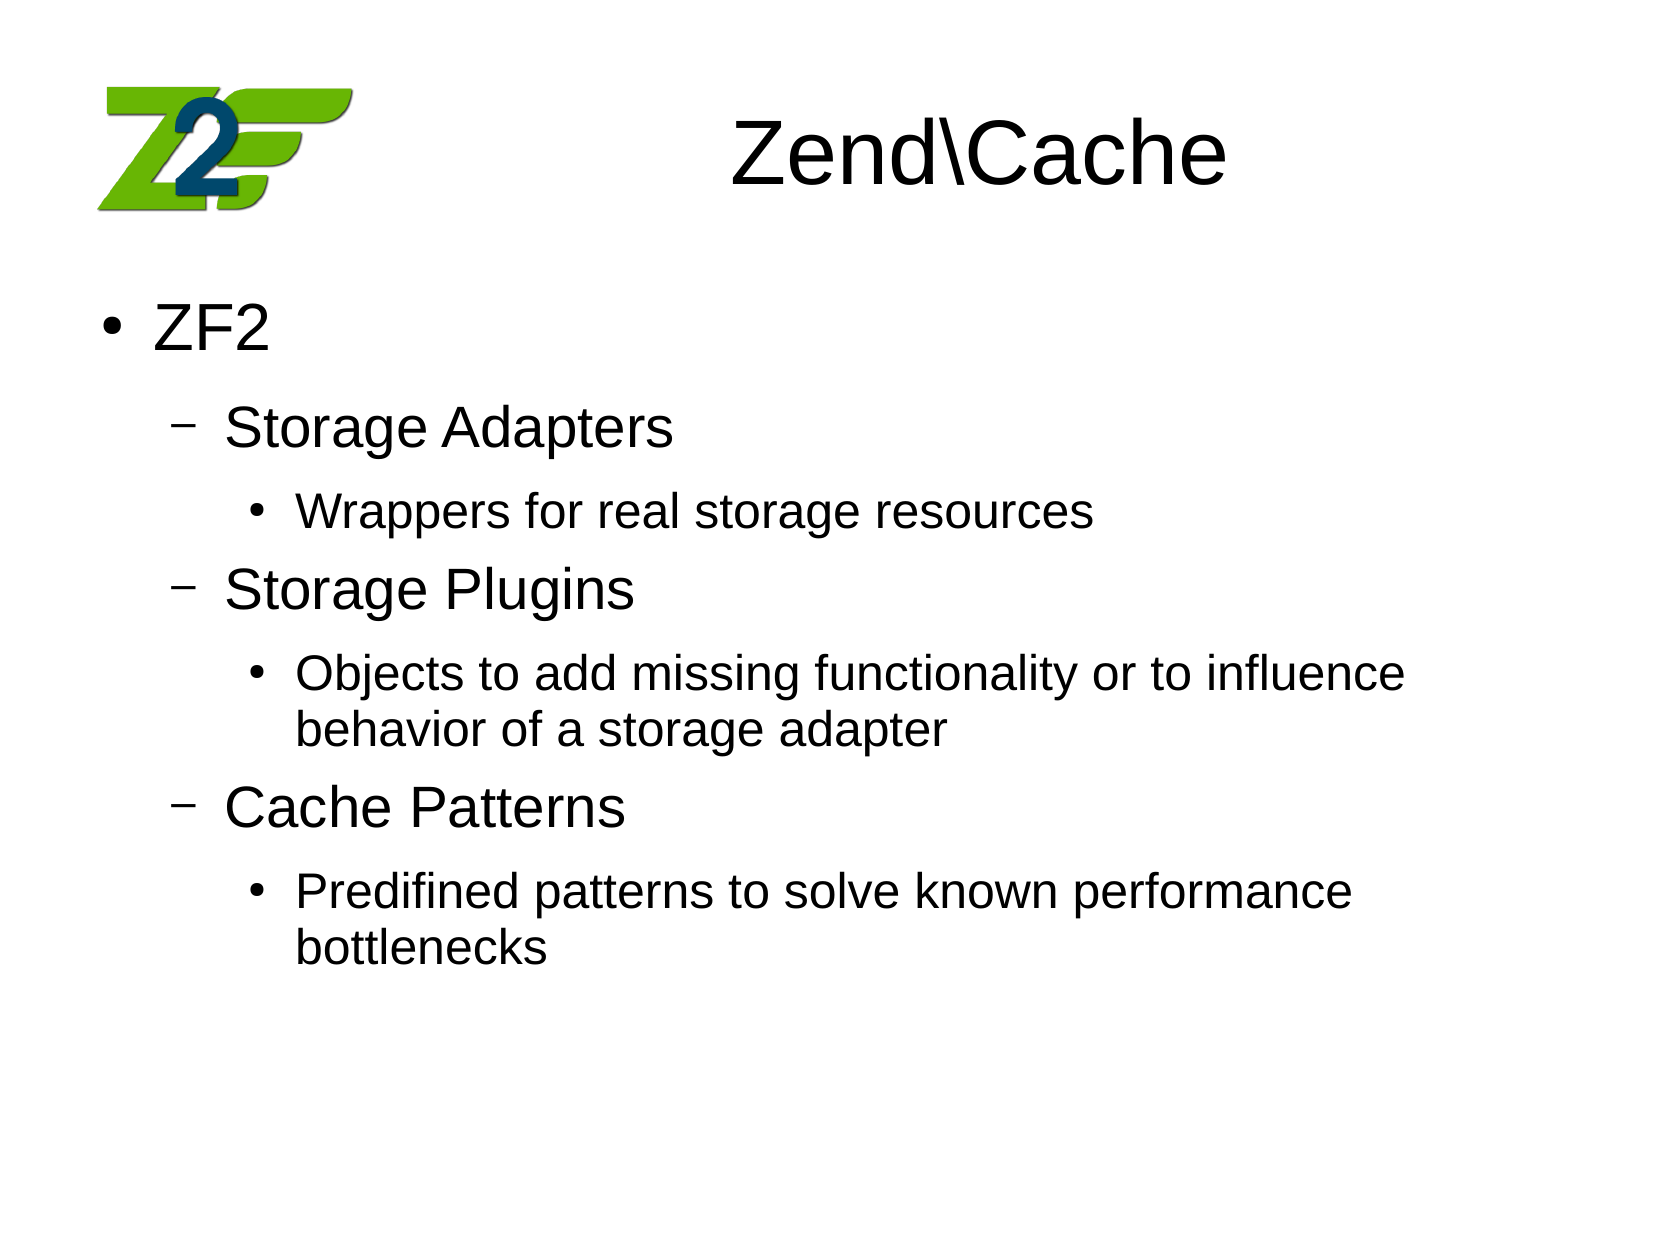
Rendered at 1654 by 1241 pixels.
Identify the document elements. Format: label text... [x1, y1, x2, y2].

list ZF2 Storage Adapters Wrappers for real storage resources Storage Plugins Objects to add missing functionality or to influence behavior of a storage adapter Cache Patterns Predifined patterns to solve known performance bottlenecks [82, 290, 1538, 1087]
picture [94, 82, 355, 213]
title Zend\Cache [389, 49, 1571, 257]
